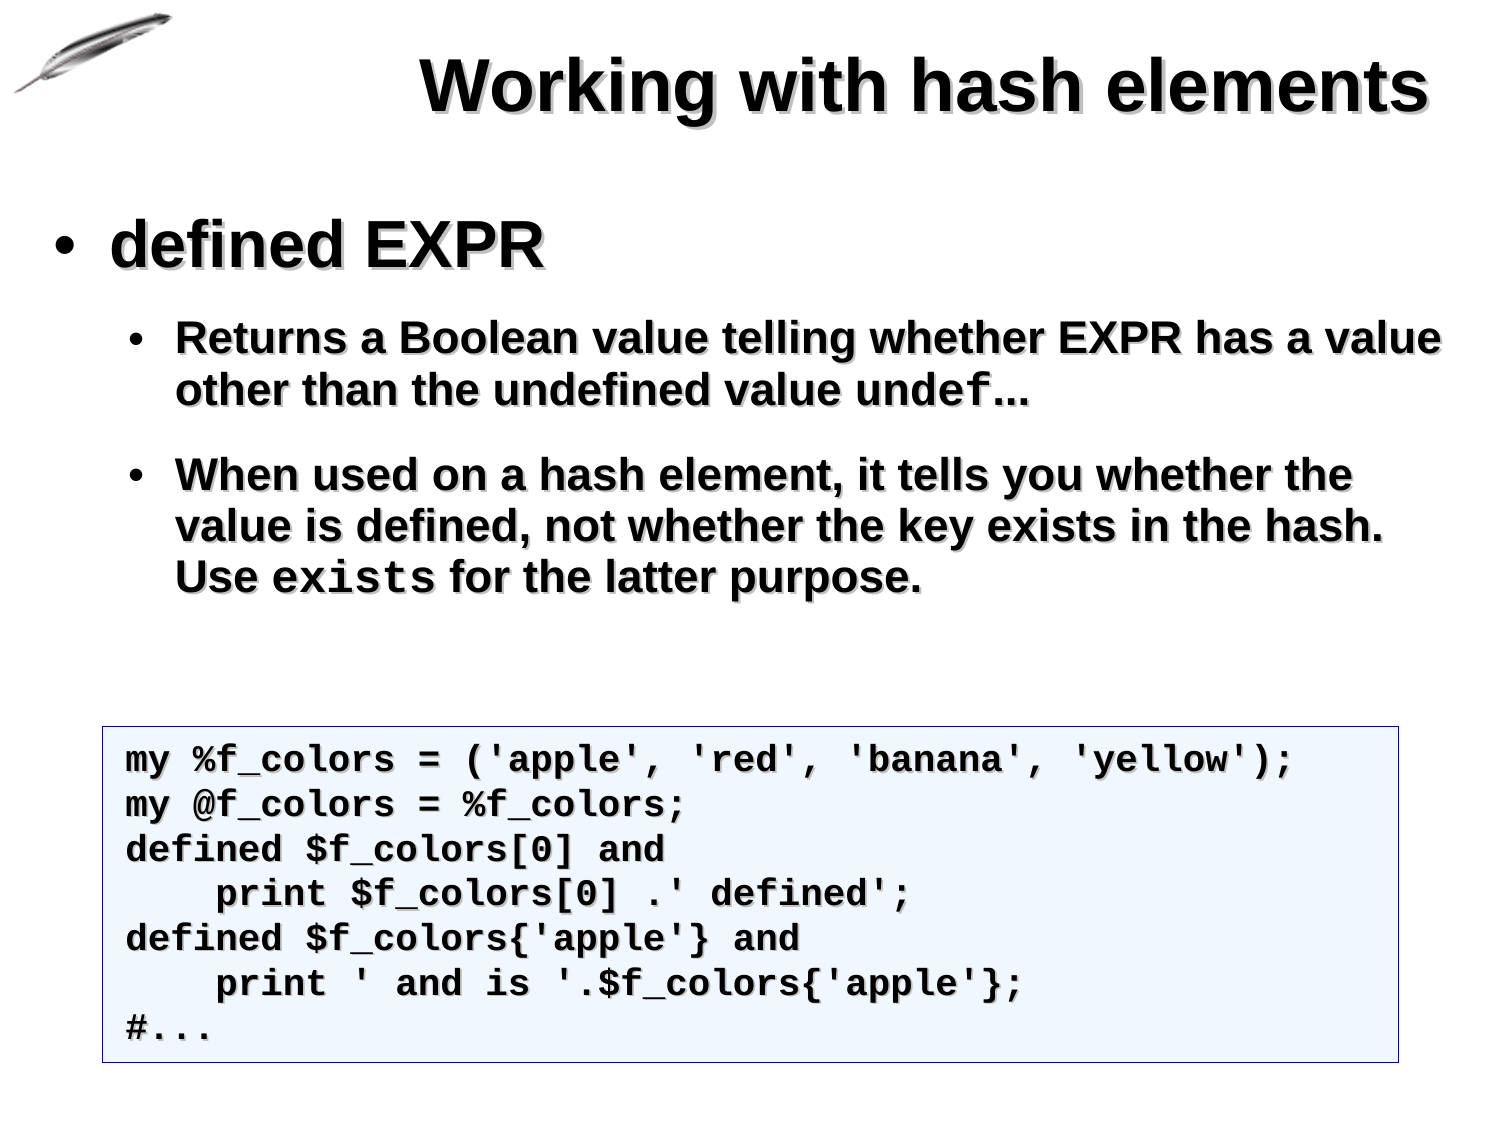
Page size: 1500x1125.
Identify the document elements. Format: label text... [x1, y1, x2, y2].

list defined EXPR Returns a Boolean value telling whether EXPR has a value other than the undefined value undef... When used on a hash element, it tells you whether the value is defined, not whether the key exists in the hash. Use exists for the latter purpose. [53, 207, 1447, 1084]
text_box my %f_colors = ('apple', 'red', 'banana', 'yellow'); my @f_colors = %f_colors; defined $f_colors[0] and print $f_colors[0] .' defined'; defined $f_colors{'apple'} and print ' and is '.$f_colors{'apple'}; #... [101, 726, 1399, 1063]
title Working with hash elements [419, 0, 1459, 179]
picture [10, 11, 178, 95]
